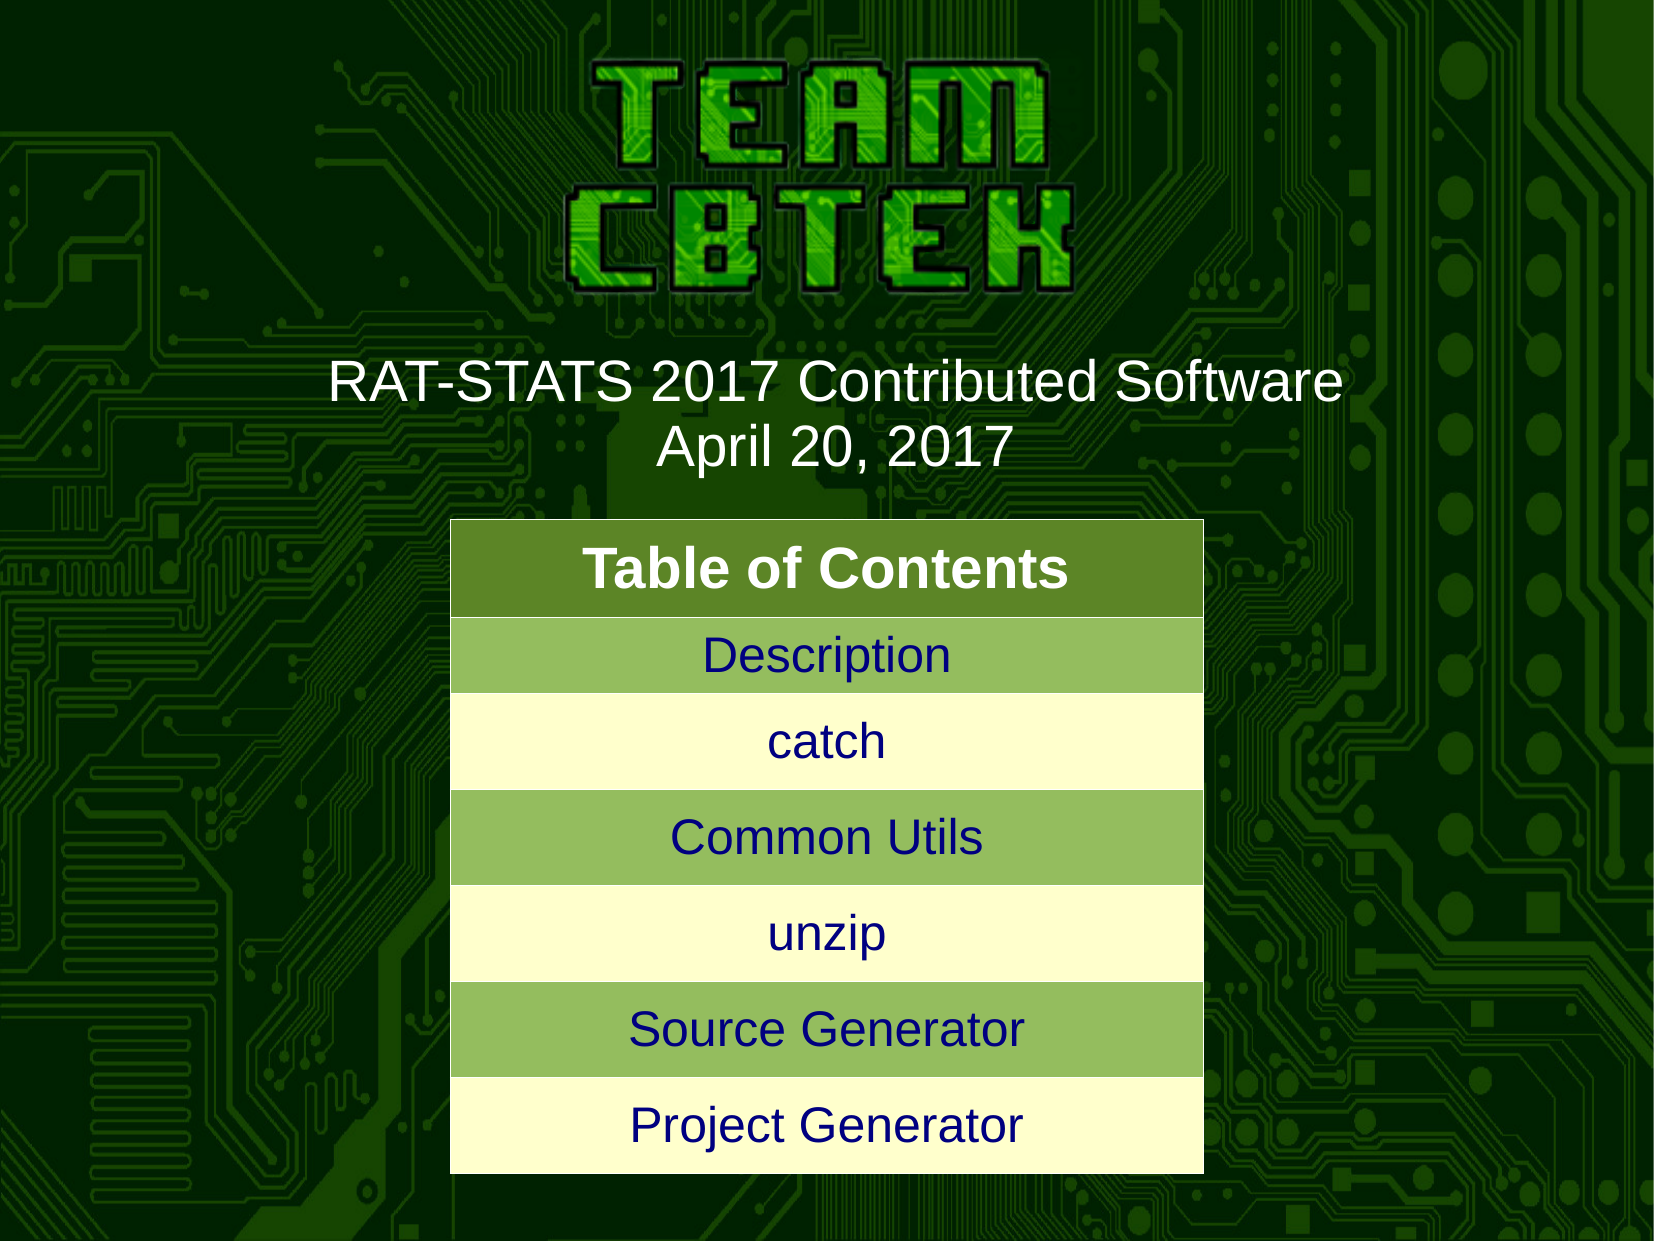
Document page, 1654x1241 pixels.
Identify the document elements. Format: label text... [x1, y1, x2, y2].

table_cell Description [451, 618, 1203, 693]
picture [0, 0, 1654, 1241]
table_cell Project Generator [451, 1078, 1203, 1173]
table_cell unzip [451, 886, 1203, 981]
title RAT-STATS 2017 Contributed Software April 20, 2017 [92, 325, 1581, 502]
table_cell catch [451, 694, 1203, 789]
table_header Table of Contents [451, 520, 1203, 617]
table_cell Source Generator [451, 982, 1203, 1077]
table_cell Common Utils [451, 790, 1203, 885]
